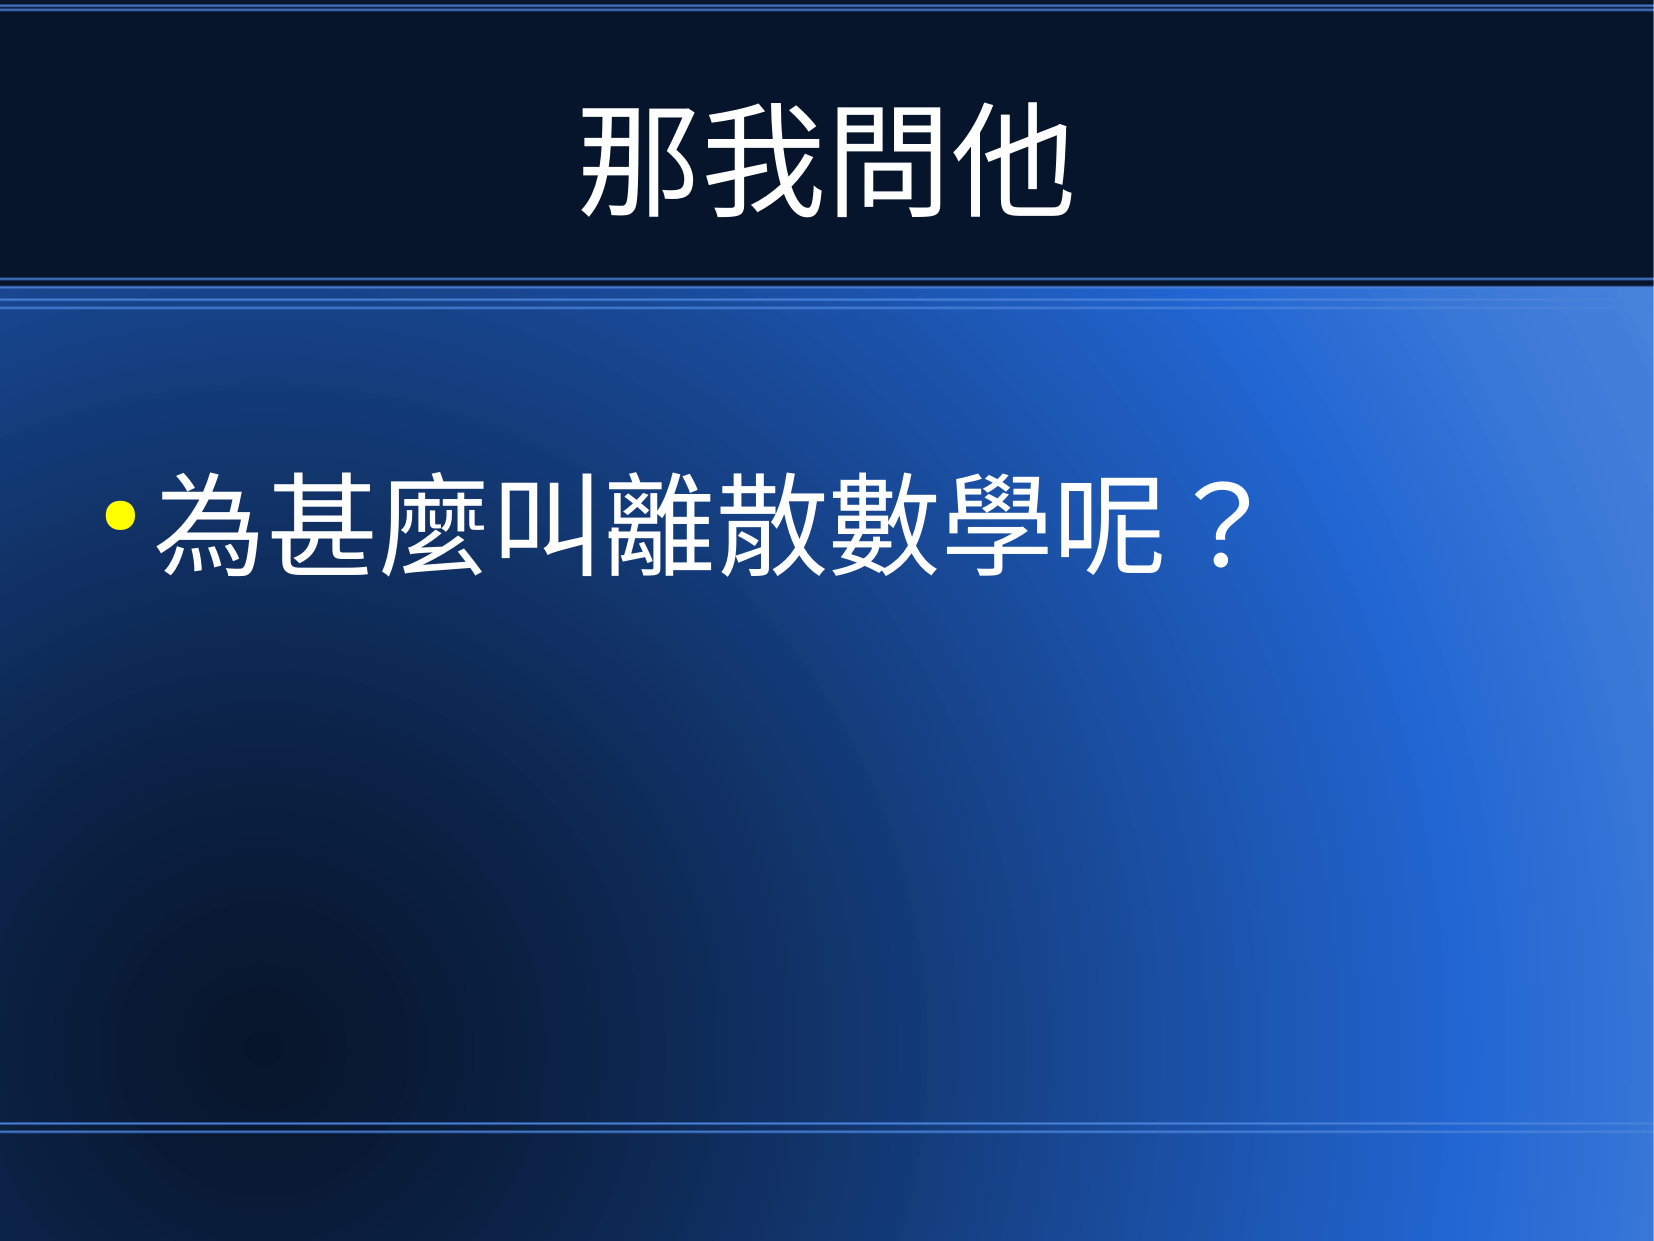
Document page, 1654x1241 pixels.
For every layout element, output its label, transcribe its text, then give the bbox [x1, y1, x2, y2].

picture [0, 0, 1654, 1241]
list 為甚麼叫離散數學呢？ [82, 355, 1571, 1241]
title 那我問他 [82, 49, 1571, 257]
